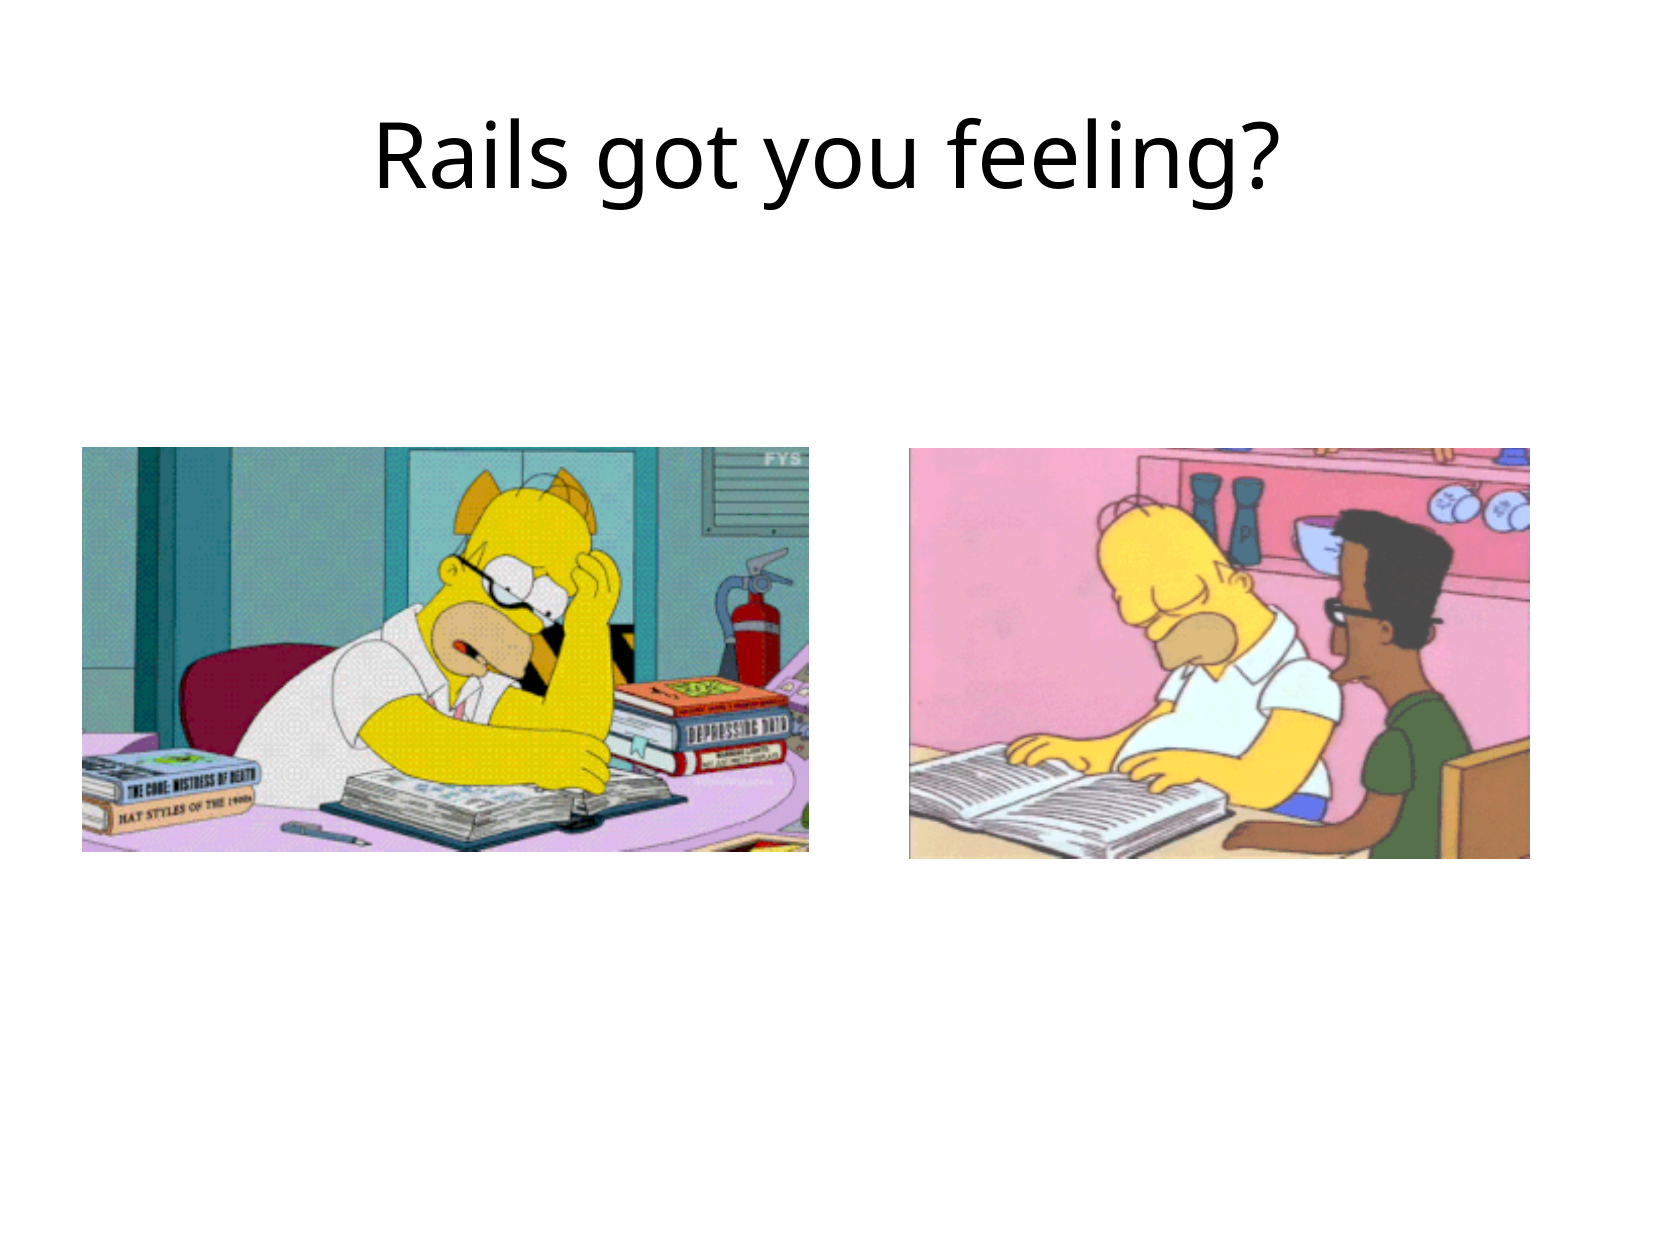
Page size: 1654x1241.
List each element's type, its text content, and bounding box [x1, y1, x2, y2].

picture [909, 448, 1530, 859]
title Rails got you feeling? [82, 49, 1571, 257]
picture [82, 447, 809, 852]
